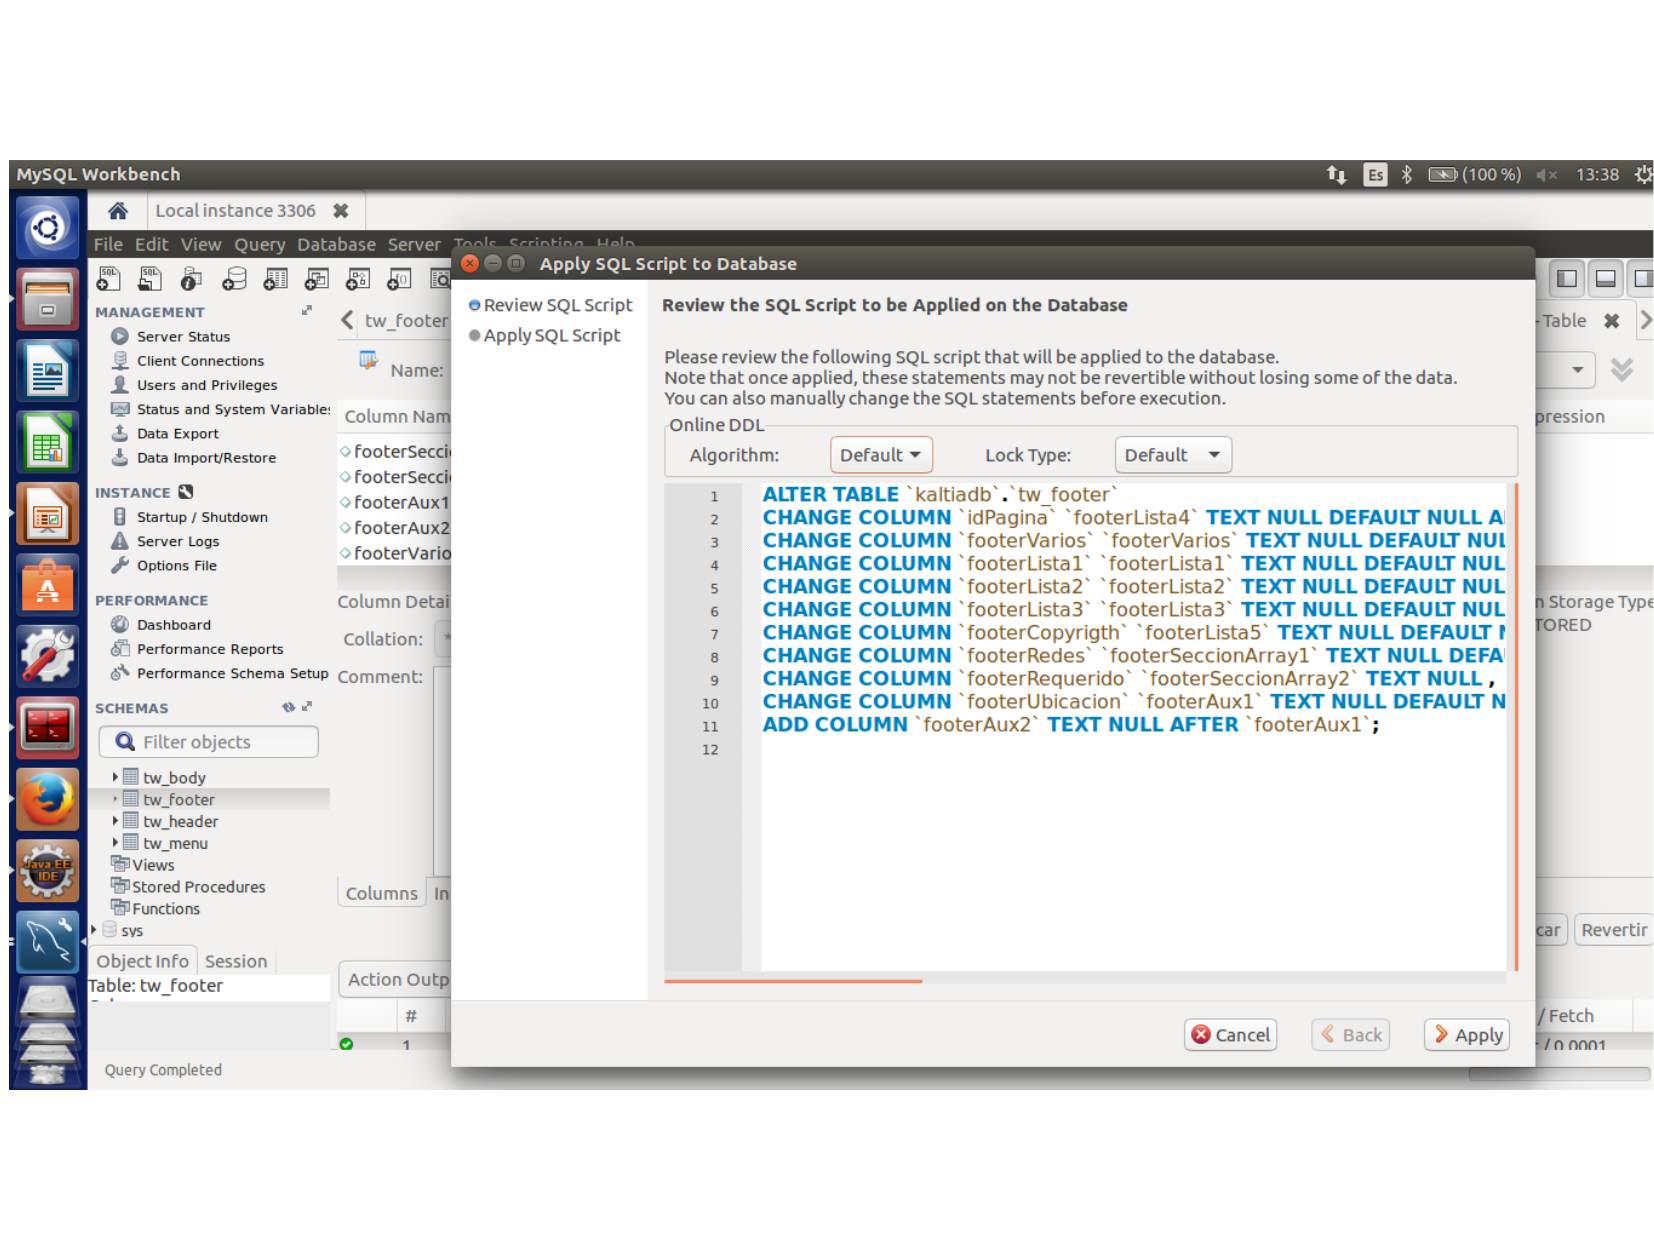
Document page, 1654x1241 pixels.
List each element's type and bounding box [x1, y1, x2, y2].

picture [9, 160, 1654, 1090]
